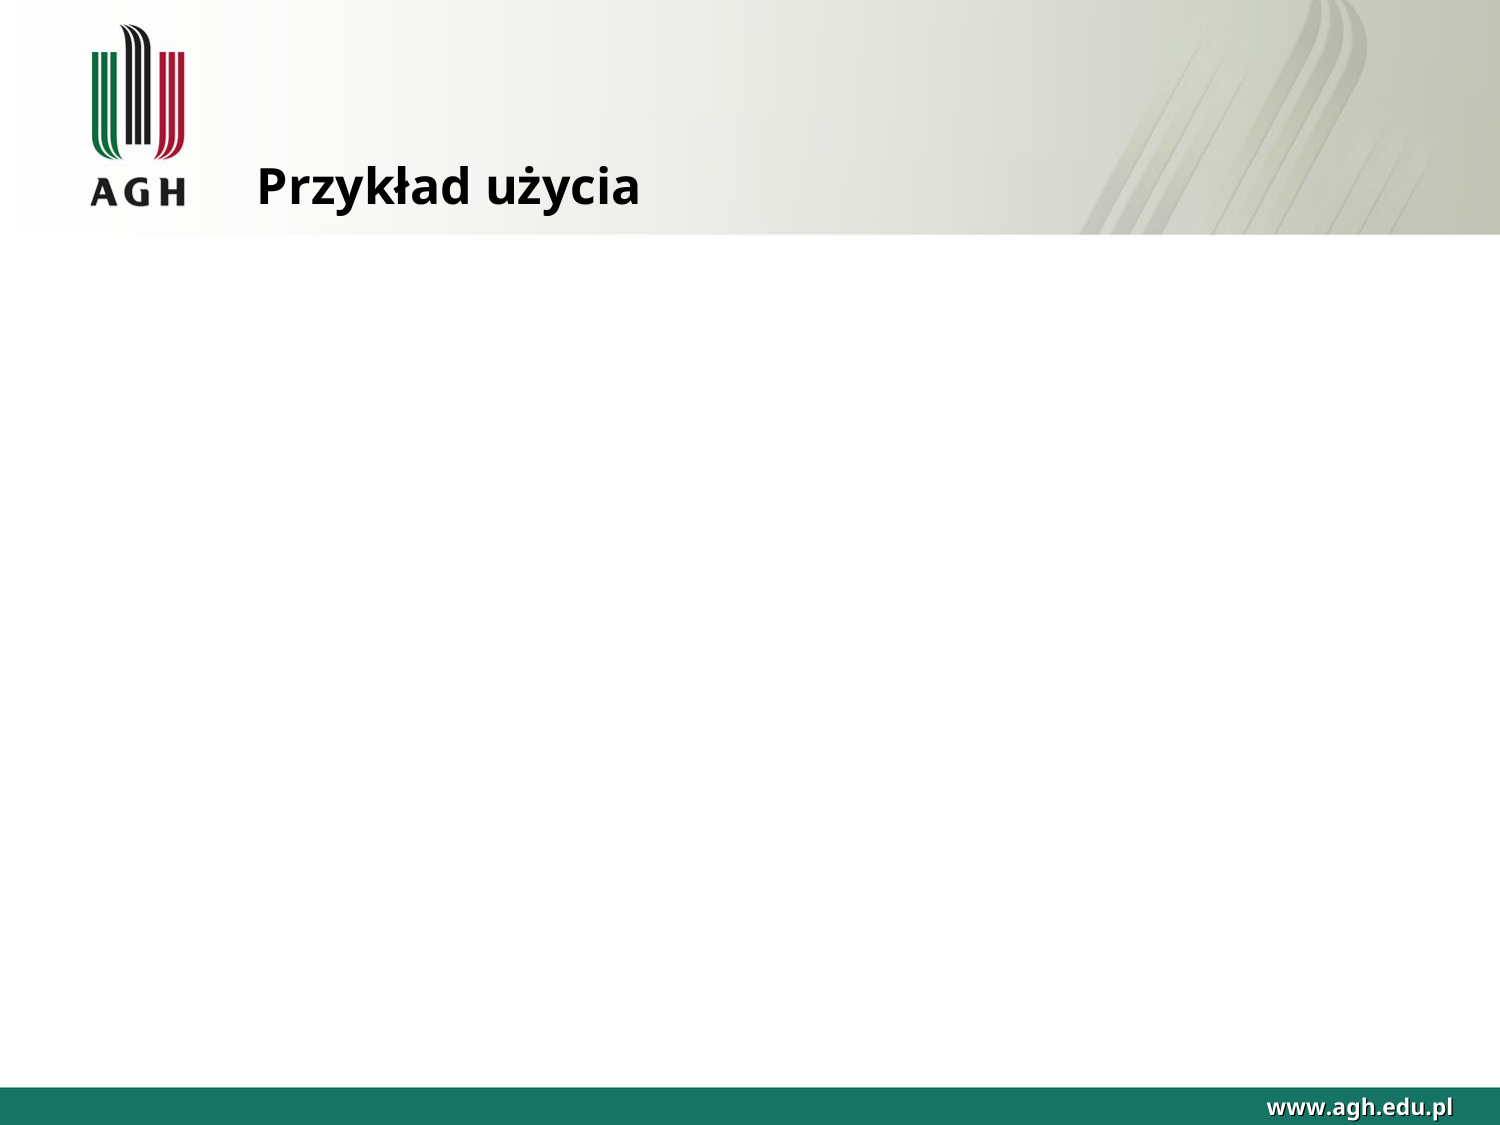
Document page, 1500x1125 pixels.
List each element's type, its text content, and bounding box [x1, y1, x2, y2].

title Przykład użycia [242, 137, 1436, 233]
text_box www.agh.edu.pl [1251, 1084, 1500, 1125]
picture [0, 0, 1500, 1125]
